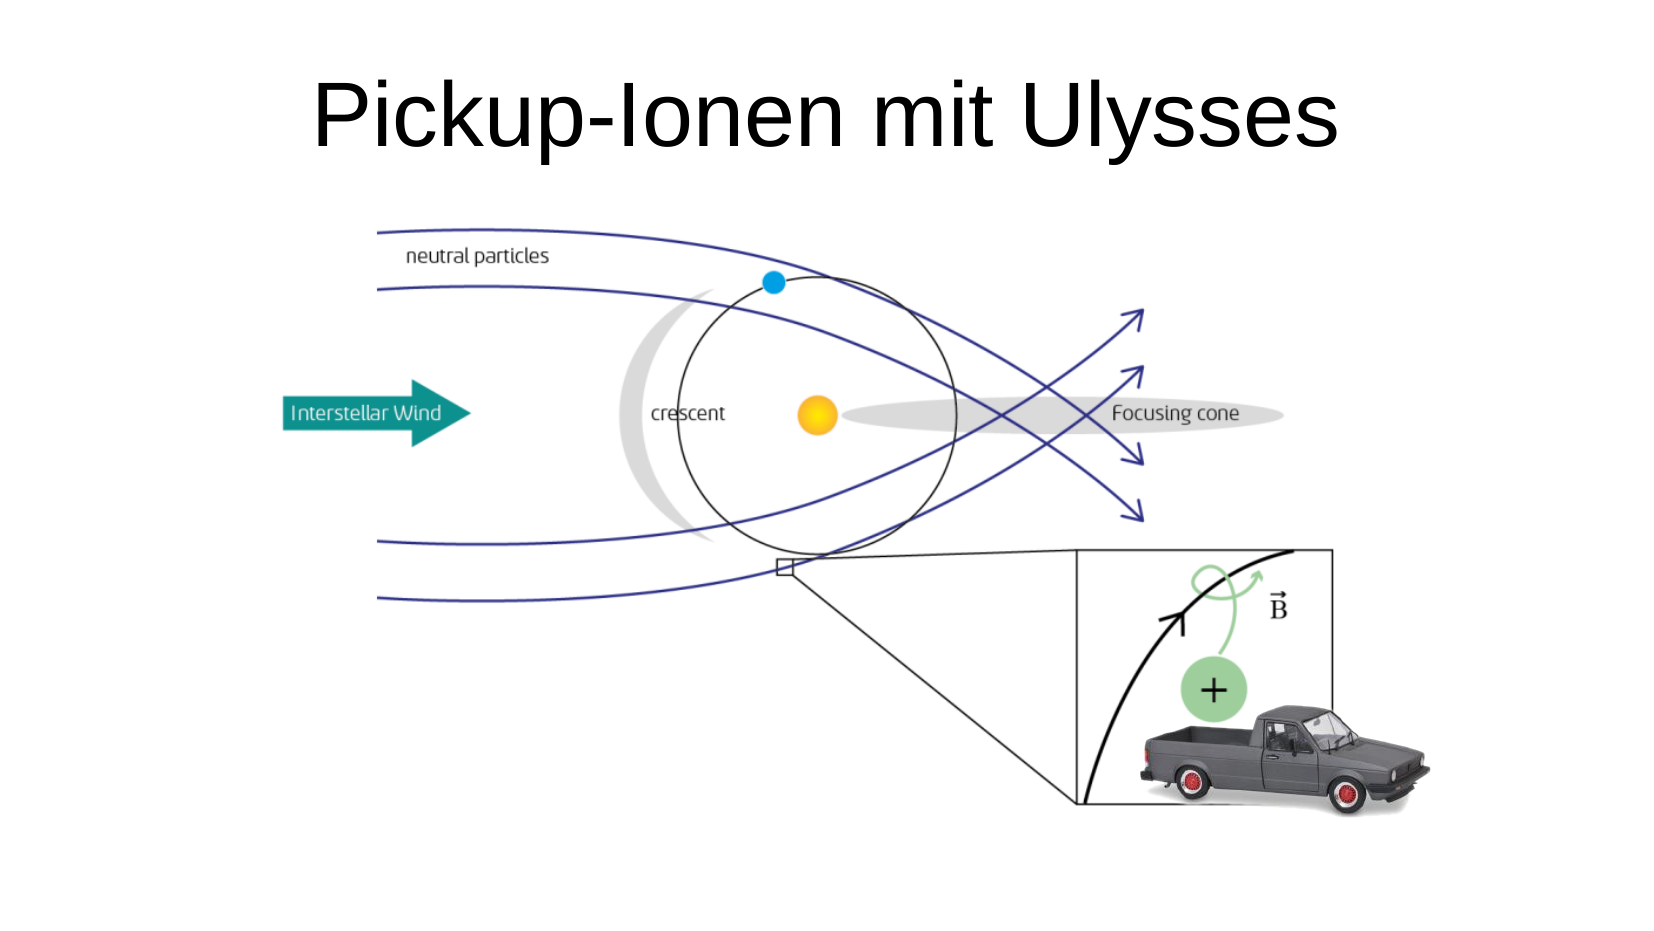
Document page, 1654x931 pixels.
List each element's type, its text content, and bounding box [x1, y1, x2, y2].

title Pickup-Ionen mit Ulysses [82, 37, 1571, 193]
picture [263, 200, 1431, 830]
